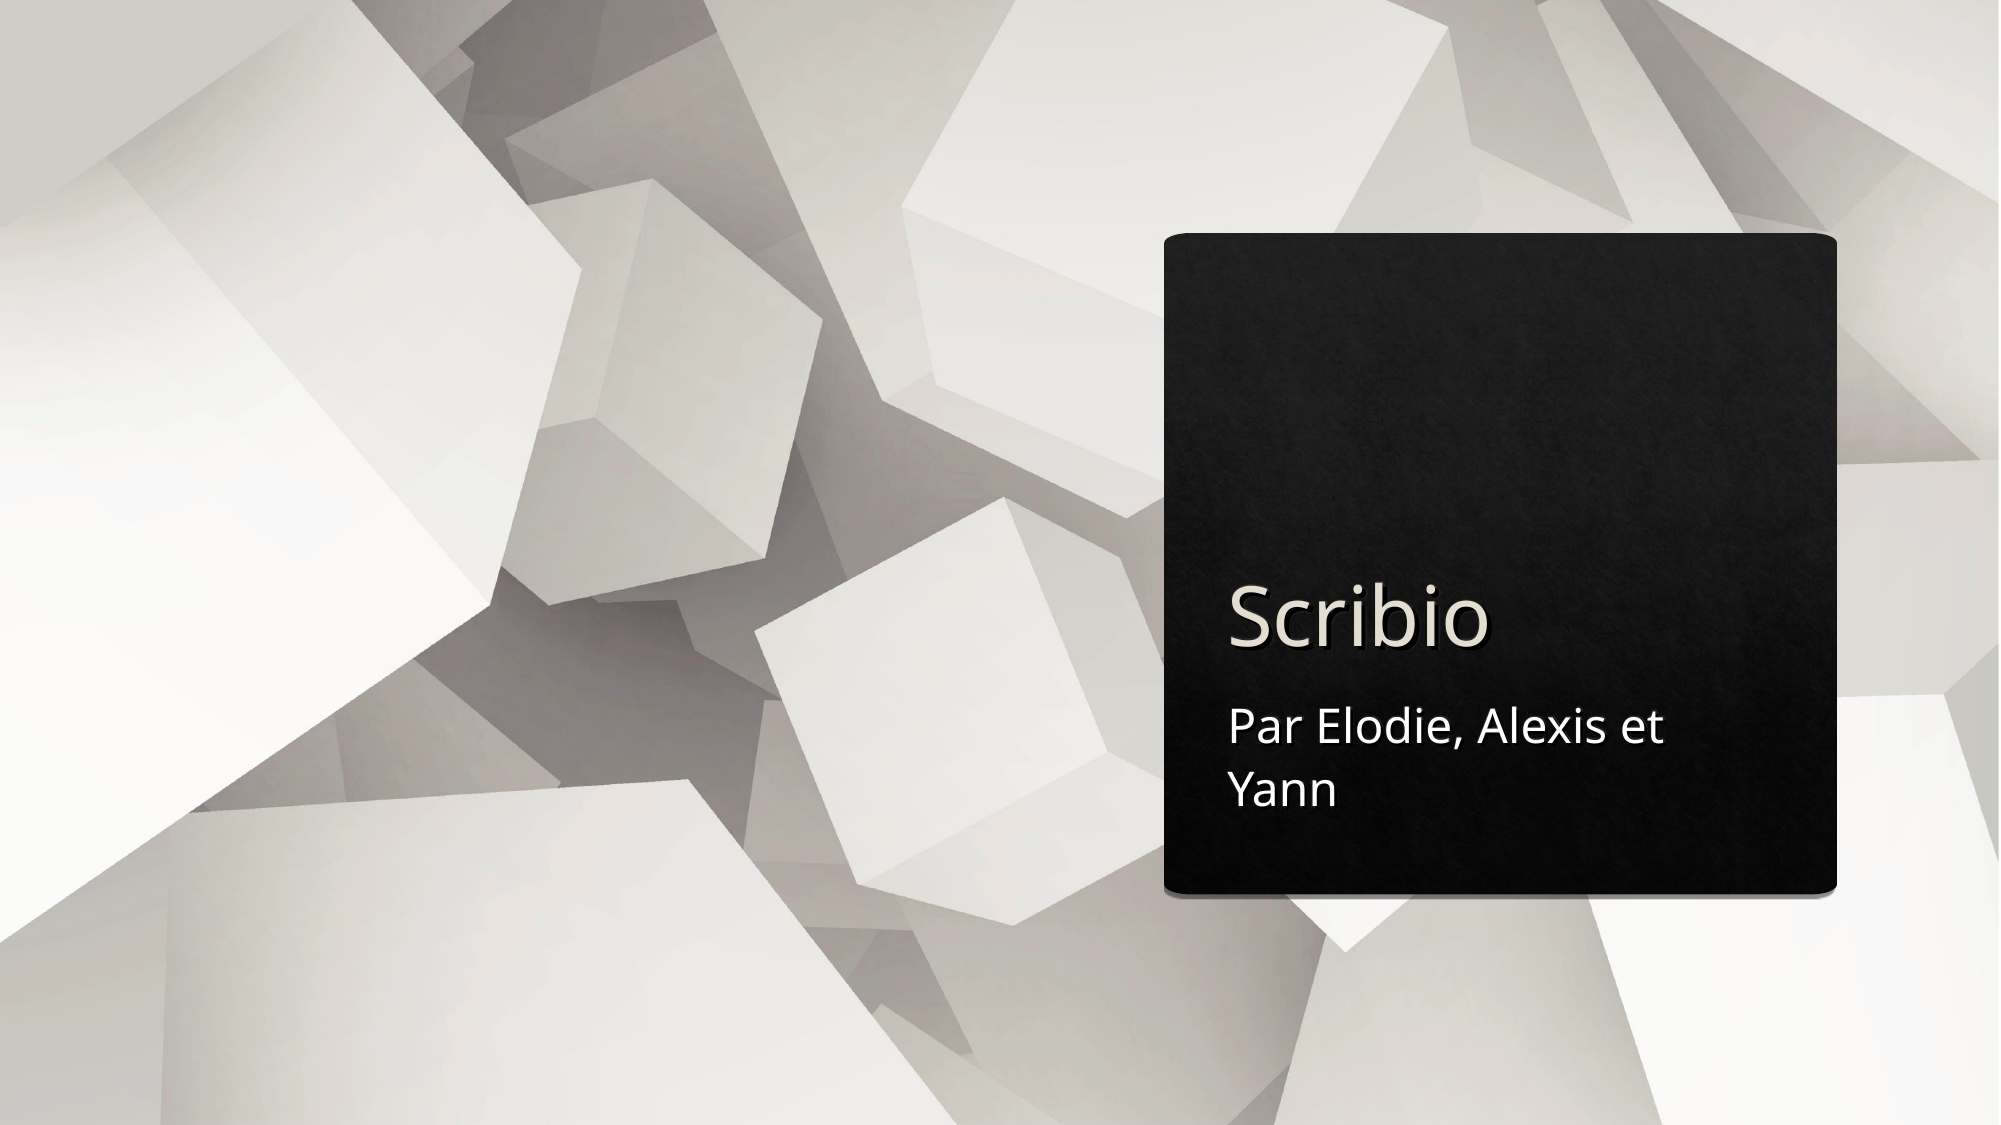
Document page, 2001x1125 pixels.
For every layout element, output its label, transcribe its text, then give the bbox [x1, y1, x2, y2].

title Scribio [1212, 274, 1784, 672]
text_box [1164, 233, 1837, 895]
subtitle Par Elodie, Alexis et Yann [1212, 682, 1784, 851]
picture [0, 0, 2000, 1125]
